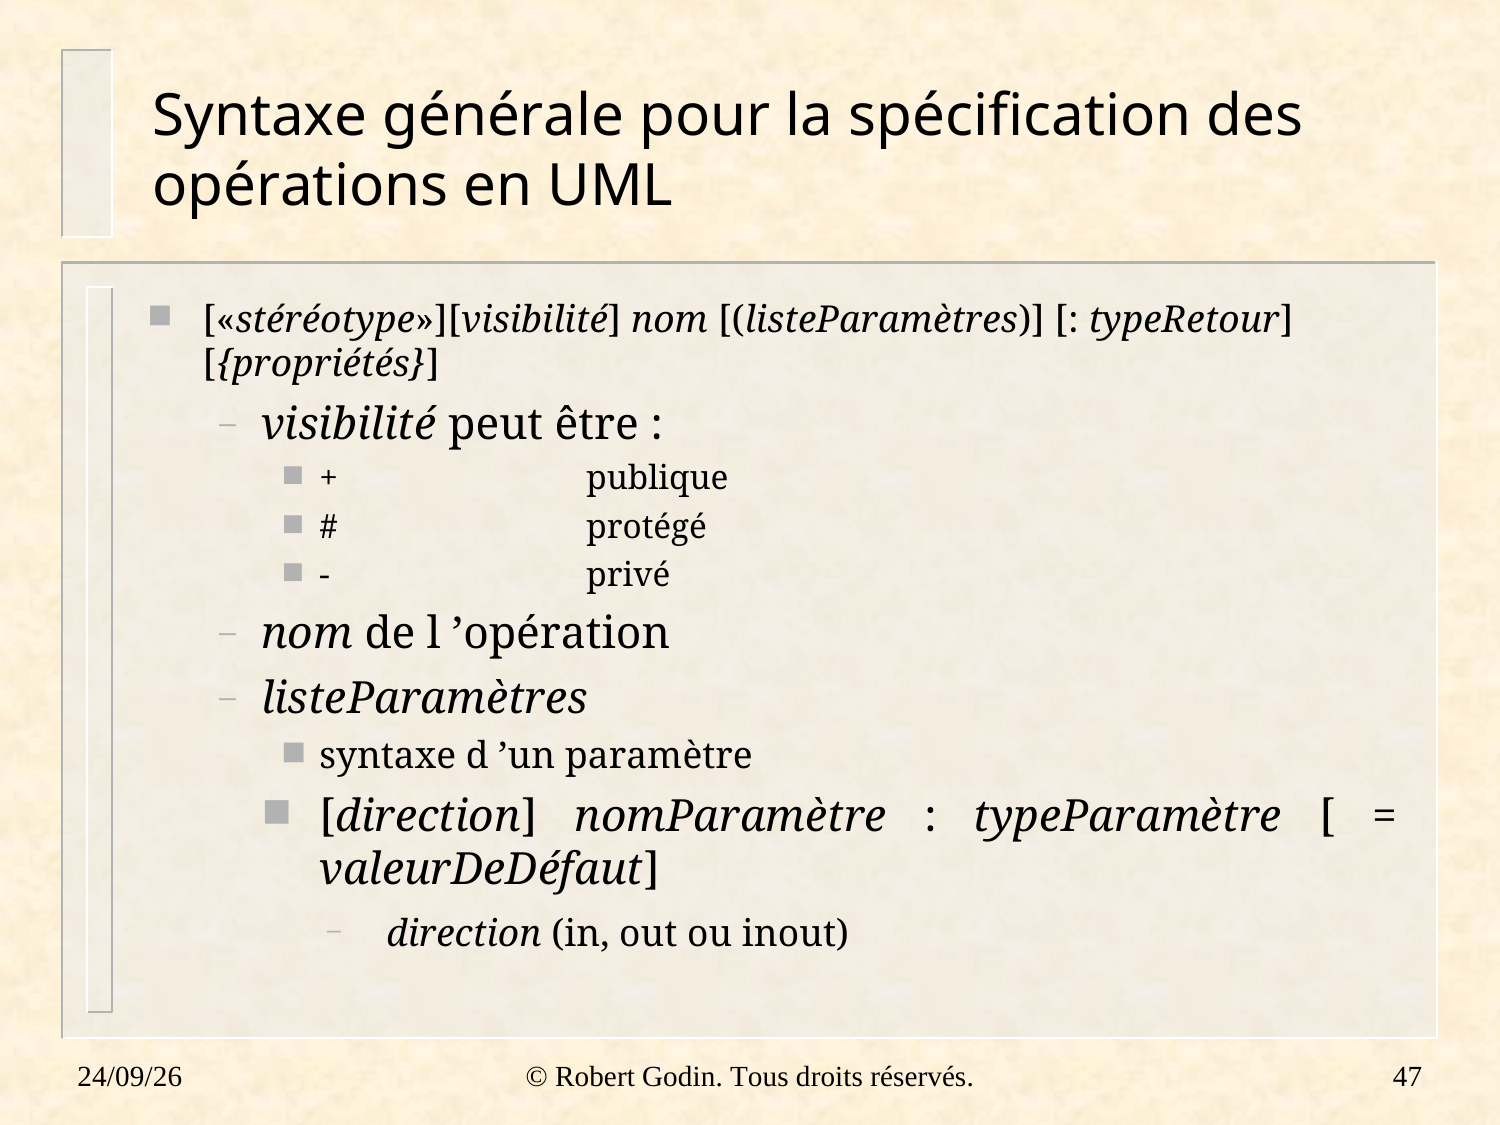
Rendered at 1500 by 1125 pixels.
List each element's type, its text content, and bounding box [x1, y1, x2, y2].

list [«stéréotype»][visibilité] nom [(listeParamètres)] [: typeRetour] [{propriétés}] visibilité peut être : + publique # protégé - privé nom de l ’opération listeParamètres syntaxe d ’un paramètre [direction] nomParamètre : typeParamètre [ = valeurDeDéfaut] direction (in, out ou inout) [137, 287, 1413, 963]
text_box 31/05/21 [62, 1037, 376, 1113]
text_box <number> [1125, 1037, 1438, 1113]
picture [0, 0, 1500, 1125]
text_box © Robert Godin. Tous droits réservés. [512, 1037, 988, 1113]
title Syntaxe générale pour la spécification des opérations en UML [137, 56, 1413, 238]
